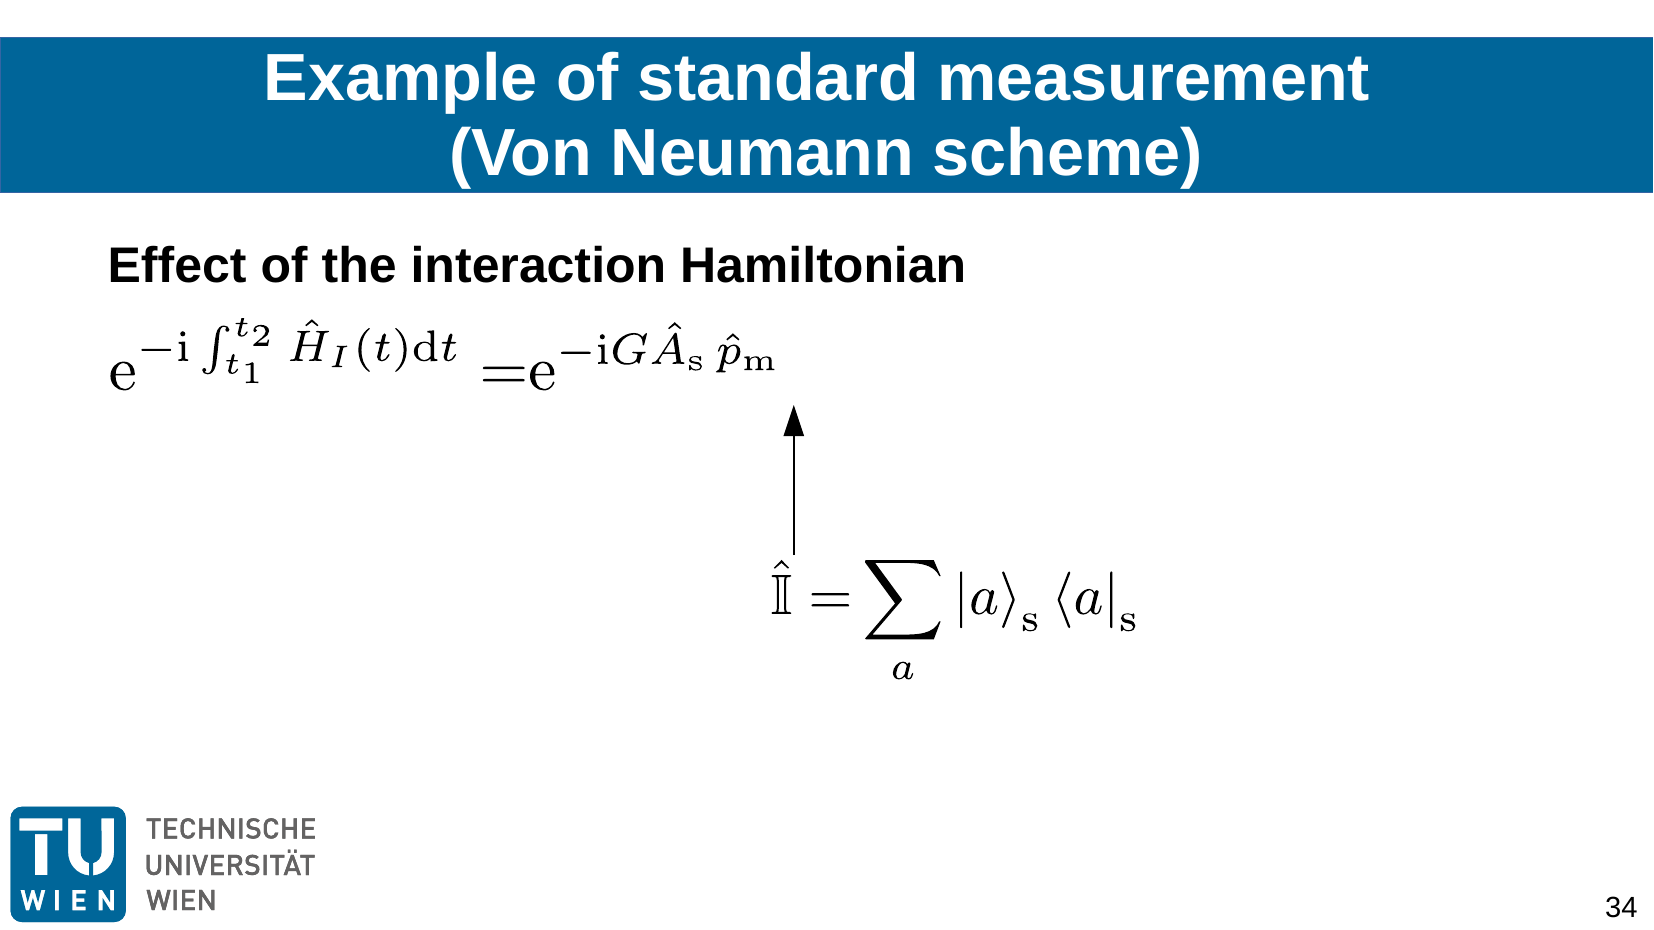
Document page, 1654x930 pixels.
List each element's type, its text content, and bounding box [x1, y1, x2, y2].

picture [748, 540, 1154, 690]
title Example of standard measurement (Von Neumann scheme) [0, 37, 1653, 193]
list Effect of the interaction Hamiltonian [107, 236, 1186, 311]
picture [98, 318, 1302, 405]
